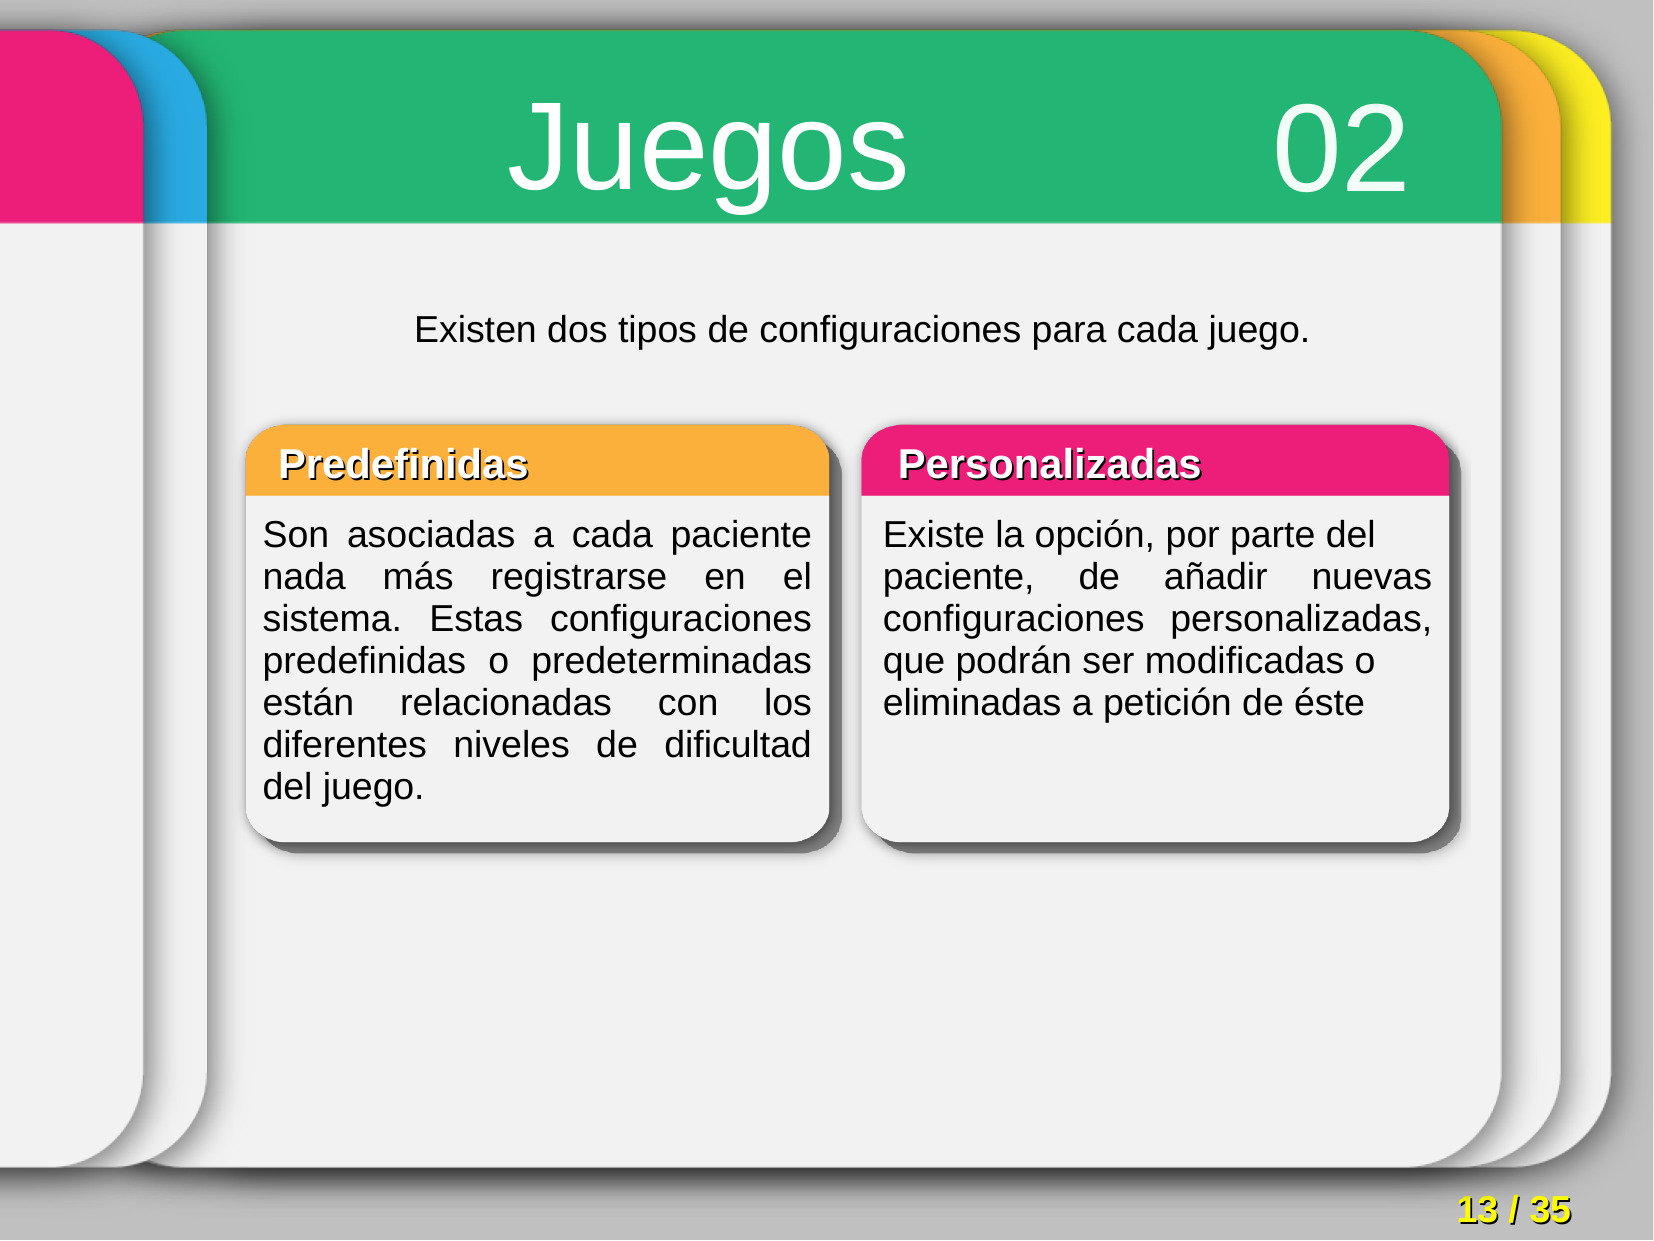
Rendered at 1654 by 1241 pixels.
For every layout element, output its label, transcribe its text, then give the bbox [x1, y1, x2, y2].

title Predefinidas [278, 431, 529, 497]
text_box Existen dos tipos de configuraciones para cada juego. [236, 301, 1489, 359]
title Juegos [147, 59, 1270, 235]
picture [0, 0, 1654, 1241]
text_box Existe la opción, por parte del paciente, de añadir nuevas configuraciones personalizadas, que podrán ser modificadas o eliminadas a petición de éste [868, 505, 1447, 731]
text_box 02 [1257, 58, 1433, 225]
text_box Son asociadas a cada paciente nada más registrarse en el sistema. Estas configuraciones predefinidas o predeterminadas están relacionadas con los diferentes niveles de dificultad del juego. [248, 505, 827, 815]
title Personalizadas [897, 431, 1202, 497]
